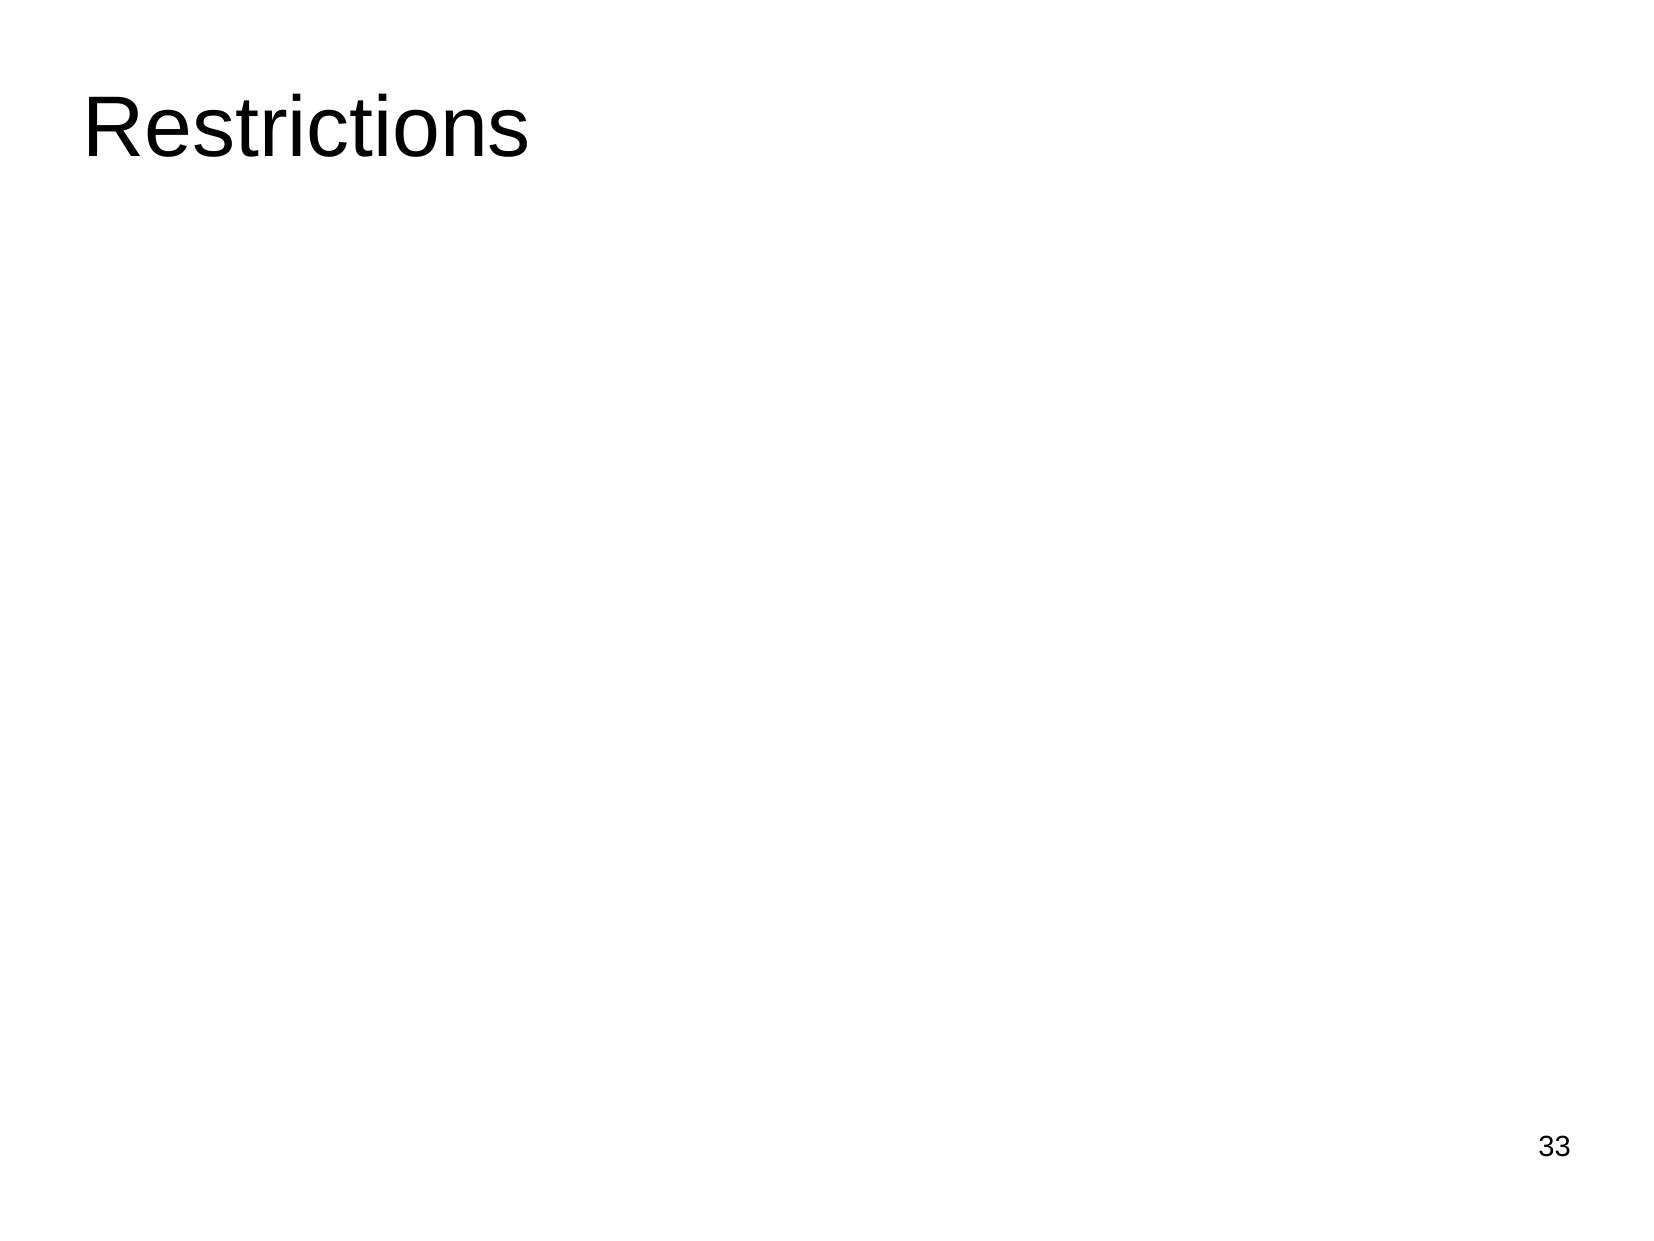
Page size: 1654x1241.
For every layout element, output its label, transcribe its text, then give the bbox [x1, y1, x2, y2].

title Restrictions [82, 49, 1571, 204]
